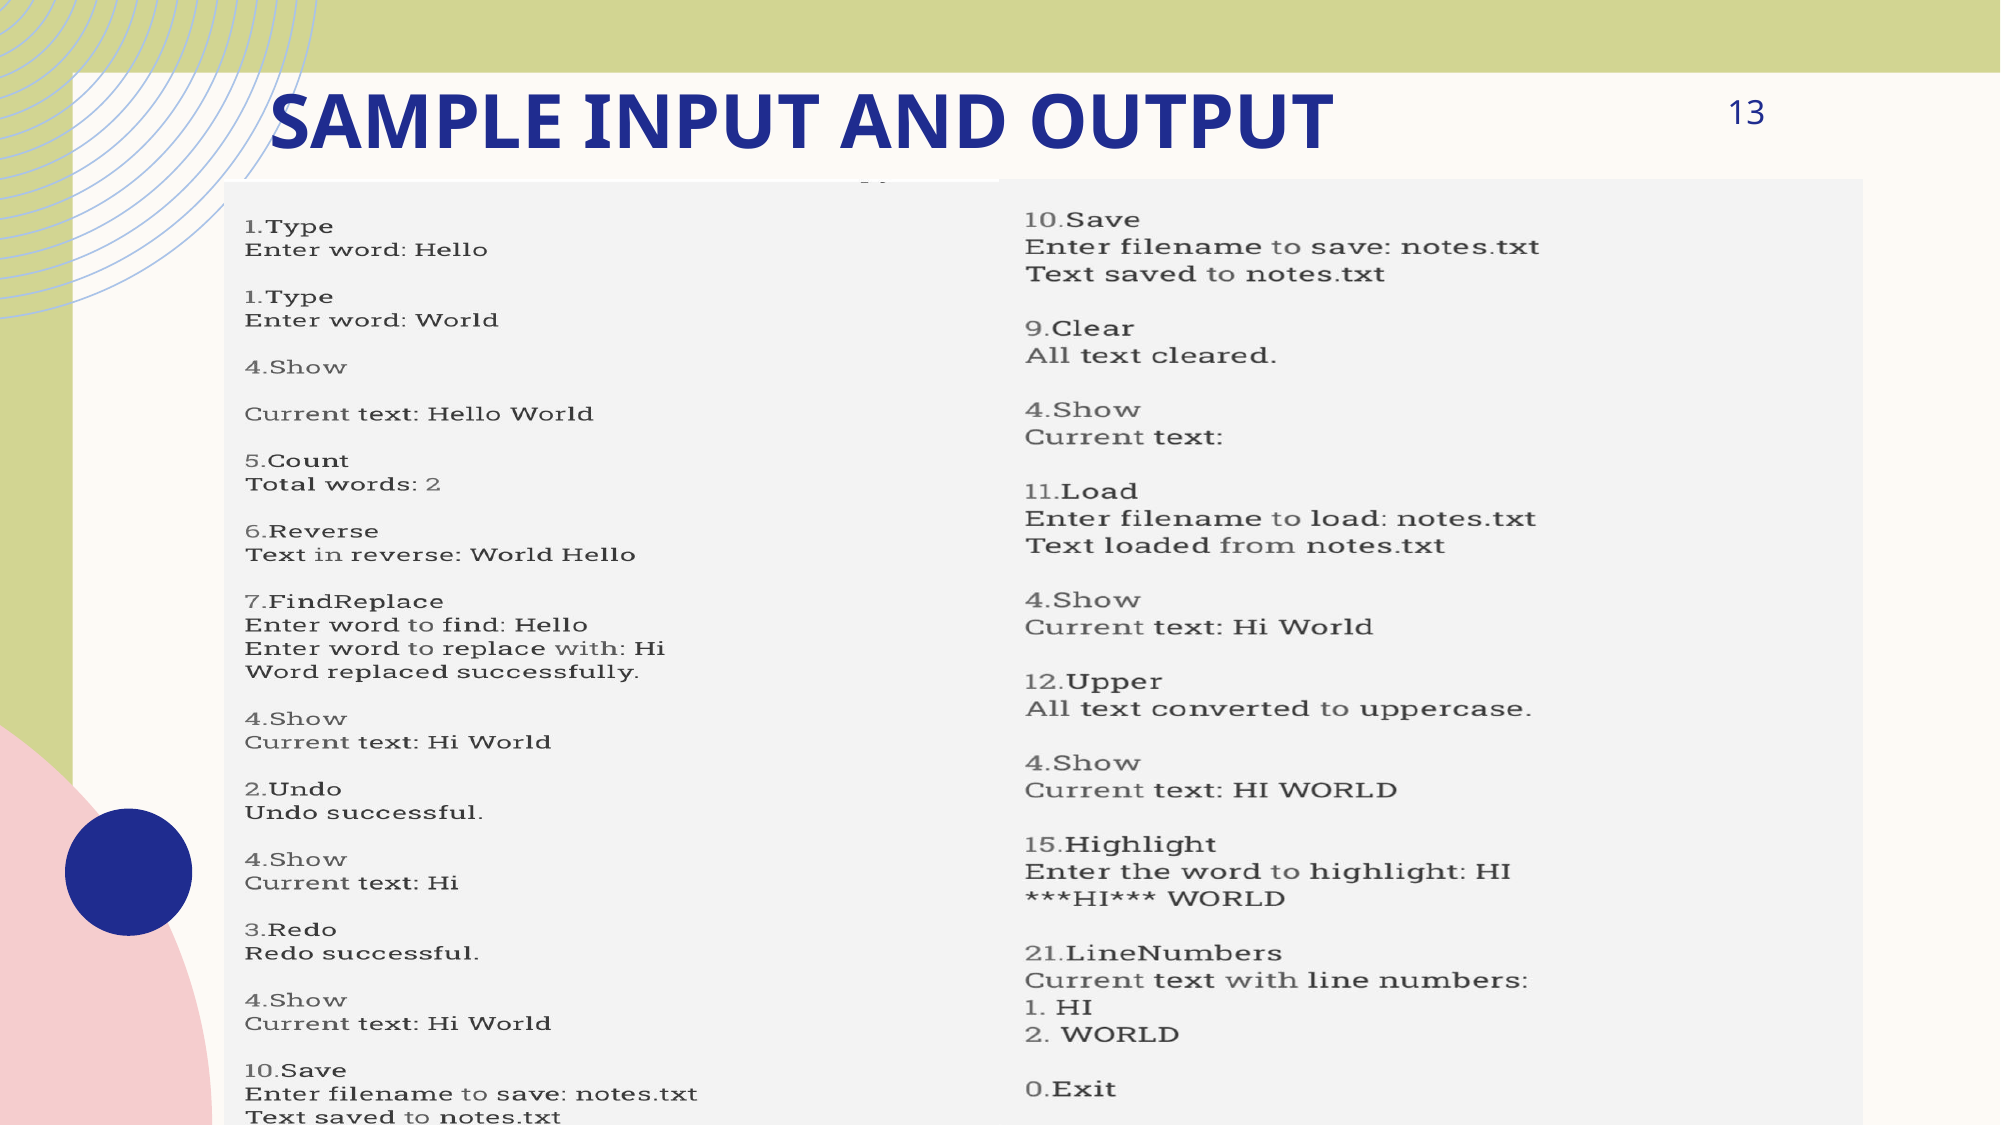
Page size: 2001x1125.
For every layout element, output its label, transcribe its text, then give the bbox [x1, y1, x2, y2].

picture [224, 179, 1863, 1125]
title Sample Input and output [254, 0, 1875, 164]
slide_number 13 [1712, 75, 1875, 153]
